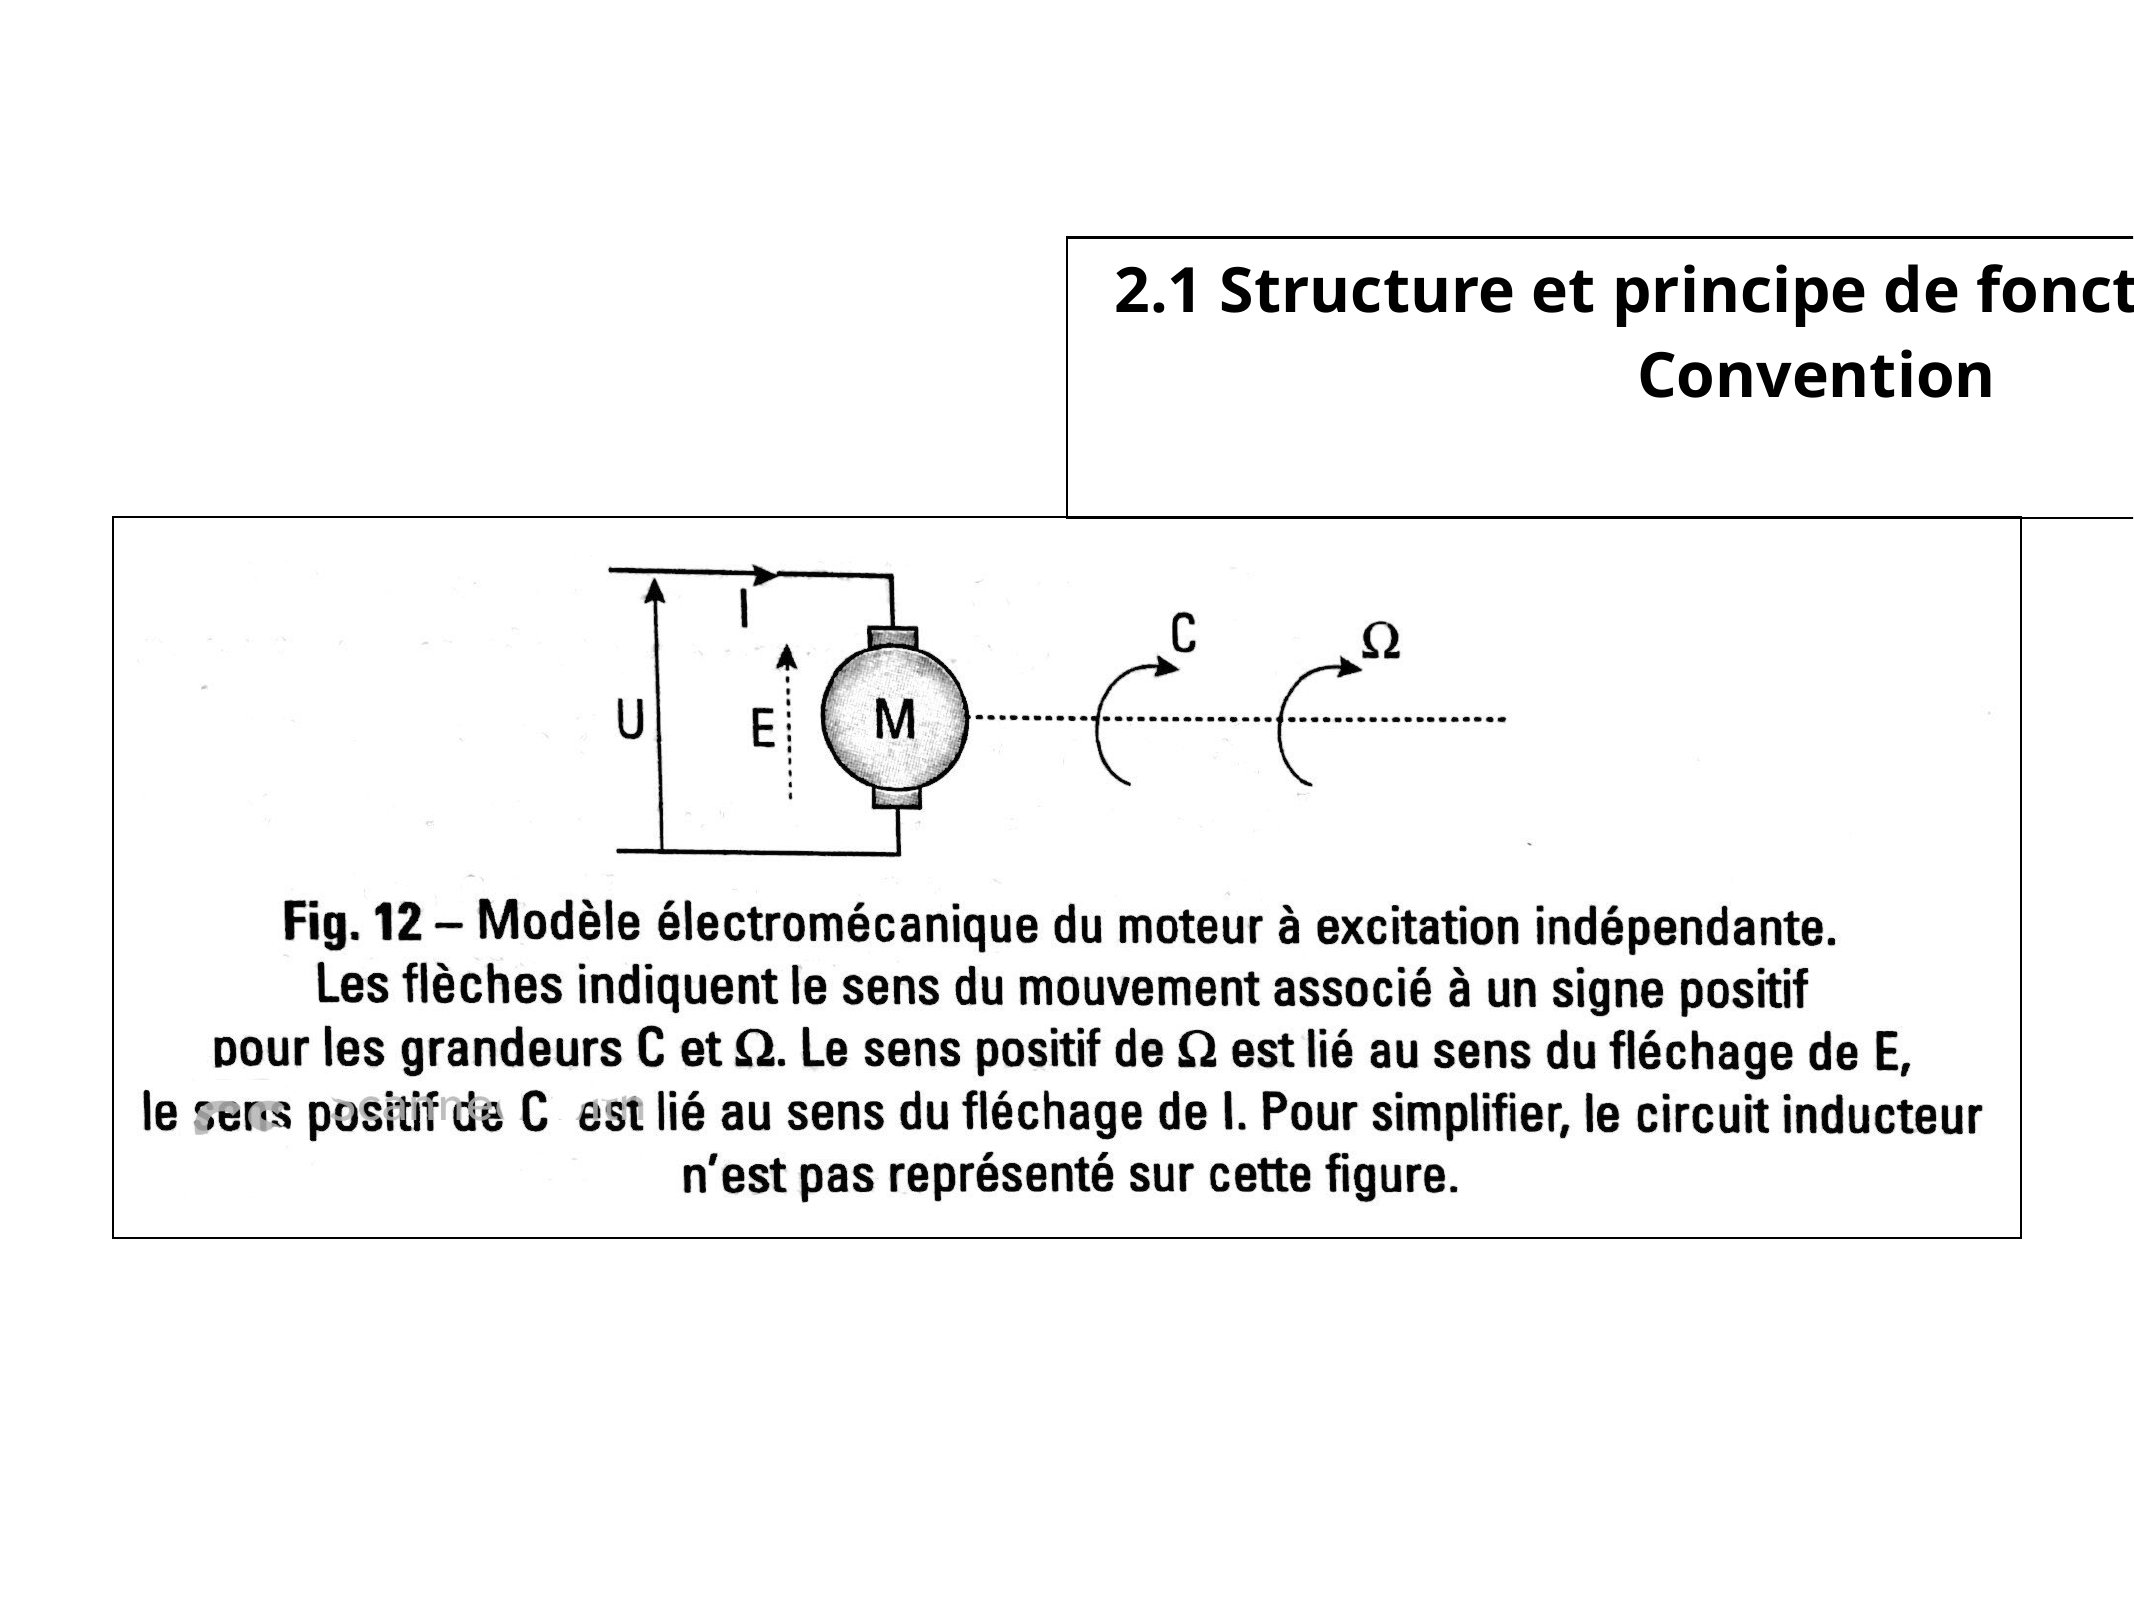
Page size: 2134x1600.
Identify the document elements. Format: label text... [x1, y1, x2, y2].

picture [113, 517, 2020, 1237]
text_box 2.1 Structure et principe de fonctionnement. Convention [1066, 237, 2134, 519]
